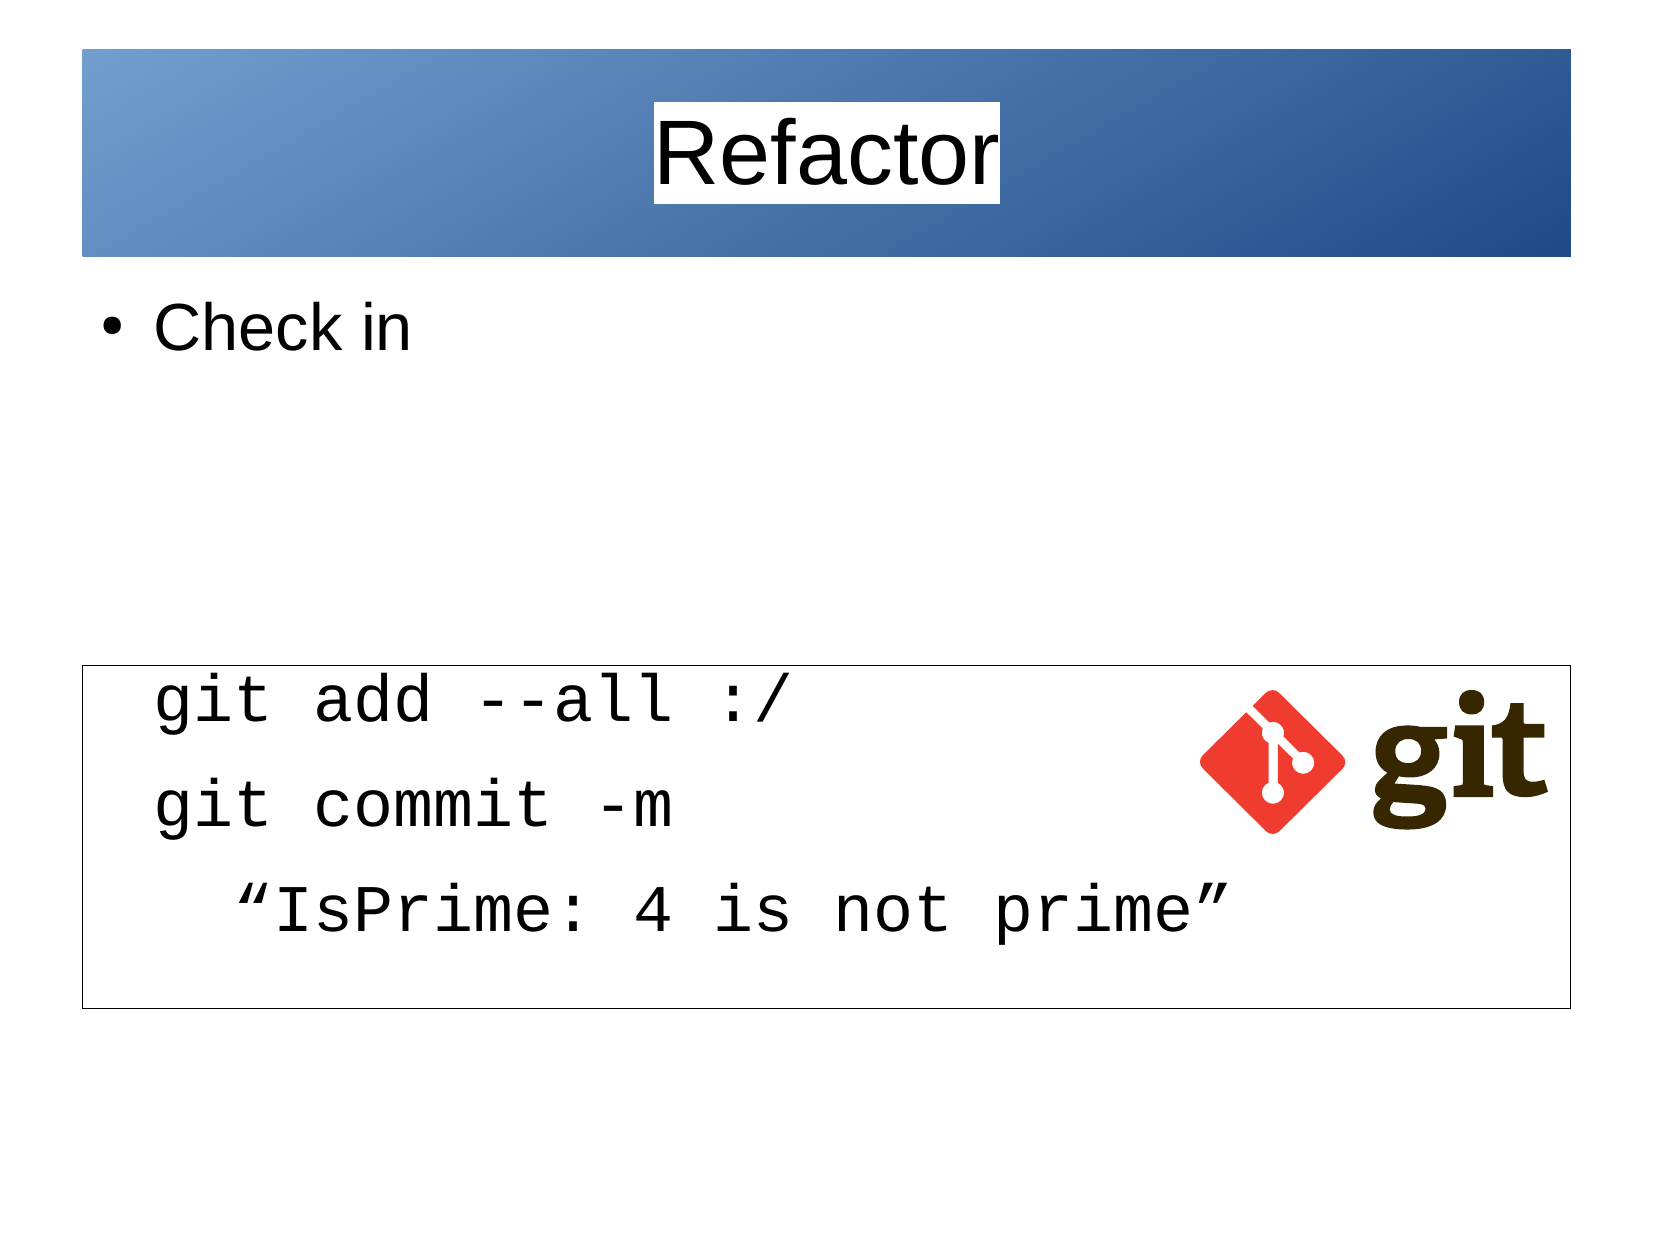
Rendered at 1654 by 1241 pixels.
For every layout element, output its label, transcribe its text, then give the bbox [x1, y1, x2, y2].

title Refactor [82, 49, 1571, 257]
list Check in [82, 290, 1571, 634]
list git add --all :/ git commit -m “IsPrime: 4 is not prime” [82, 665, 1571, 1009]
picture [1200, 690, 1549, 834]
